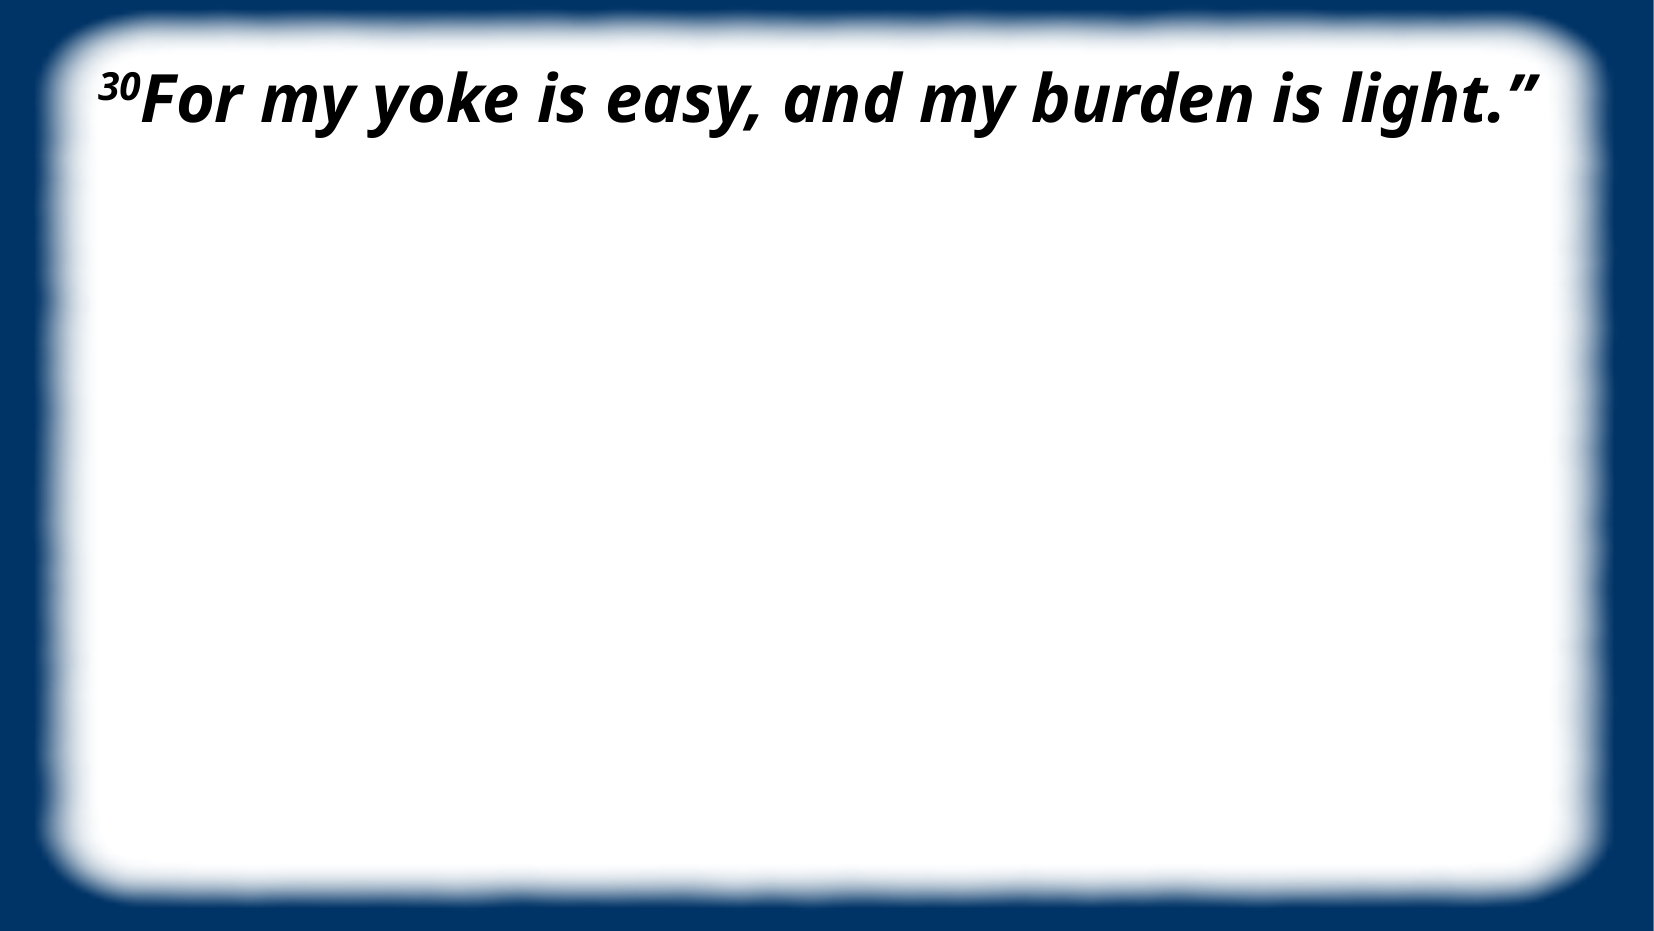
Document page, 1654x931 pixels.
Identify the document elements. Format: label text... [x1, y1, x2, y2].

picture [0, 0, 1654, 931]
text_box 30For my yoke is easy, and my burden is light.” [83, 44, 1554, 198]
